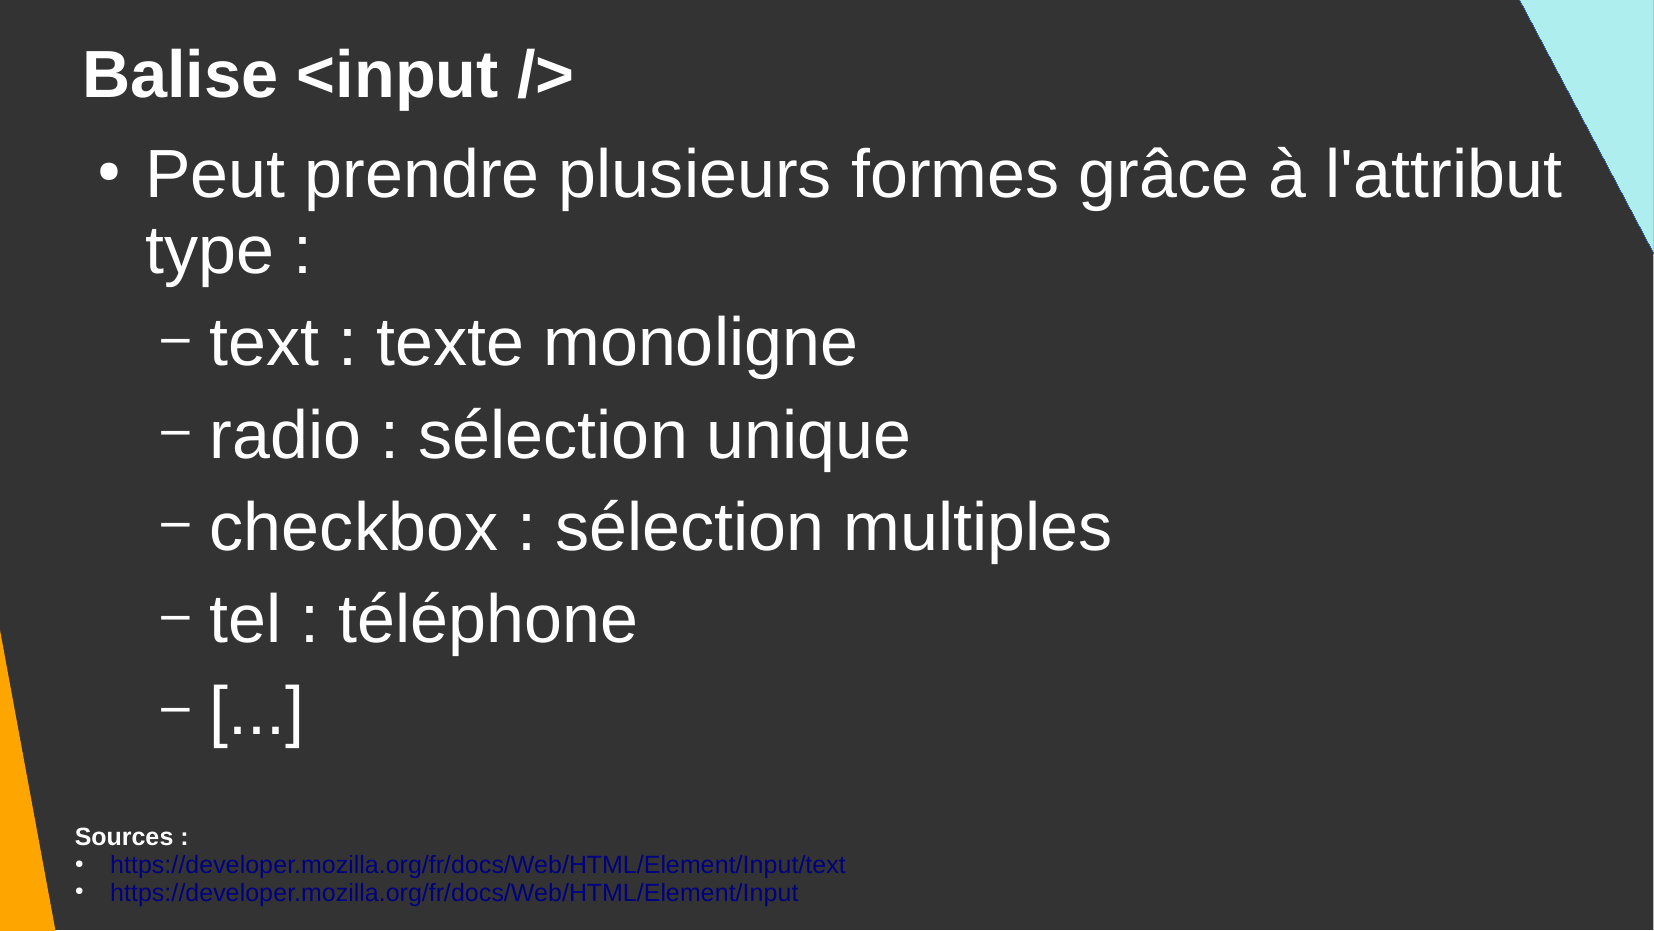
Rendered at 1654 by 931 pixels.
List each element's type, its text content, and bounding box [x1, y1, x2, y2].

title Balise <input /> [82, 37, 1571, 114]
text_box Sources : https://developer.mozilla.org/fr/docs/Web/HTML/Element/Input/text https://developer.mozilla.org/fr/docs/Web/HTML/Element/Input [60, 814, 1546, 931]
text_box [0, 630, 56, 931]
text_box [1519, 0, 1654, 254]
list Peut prendre plusieurs formes grâce à l'attribut type : text : texte monoligne radio : sélection unique checkbox : sélection multiples tel : téléphone [...] [80, 135, 1605, 753]
